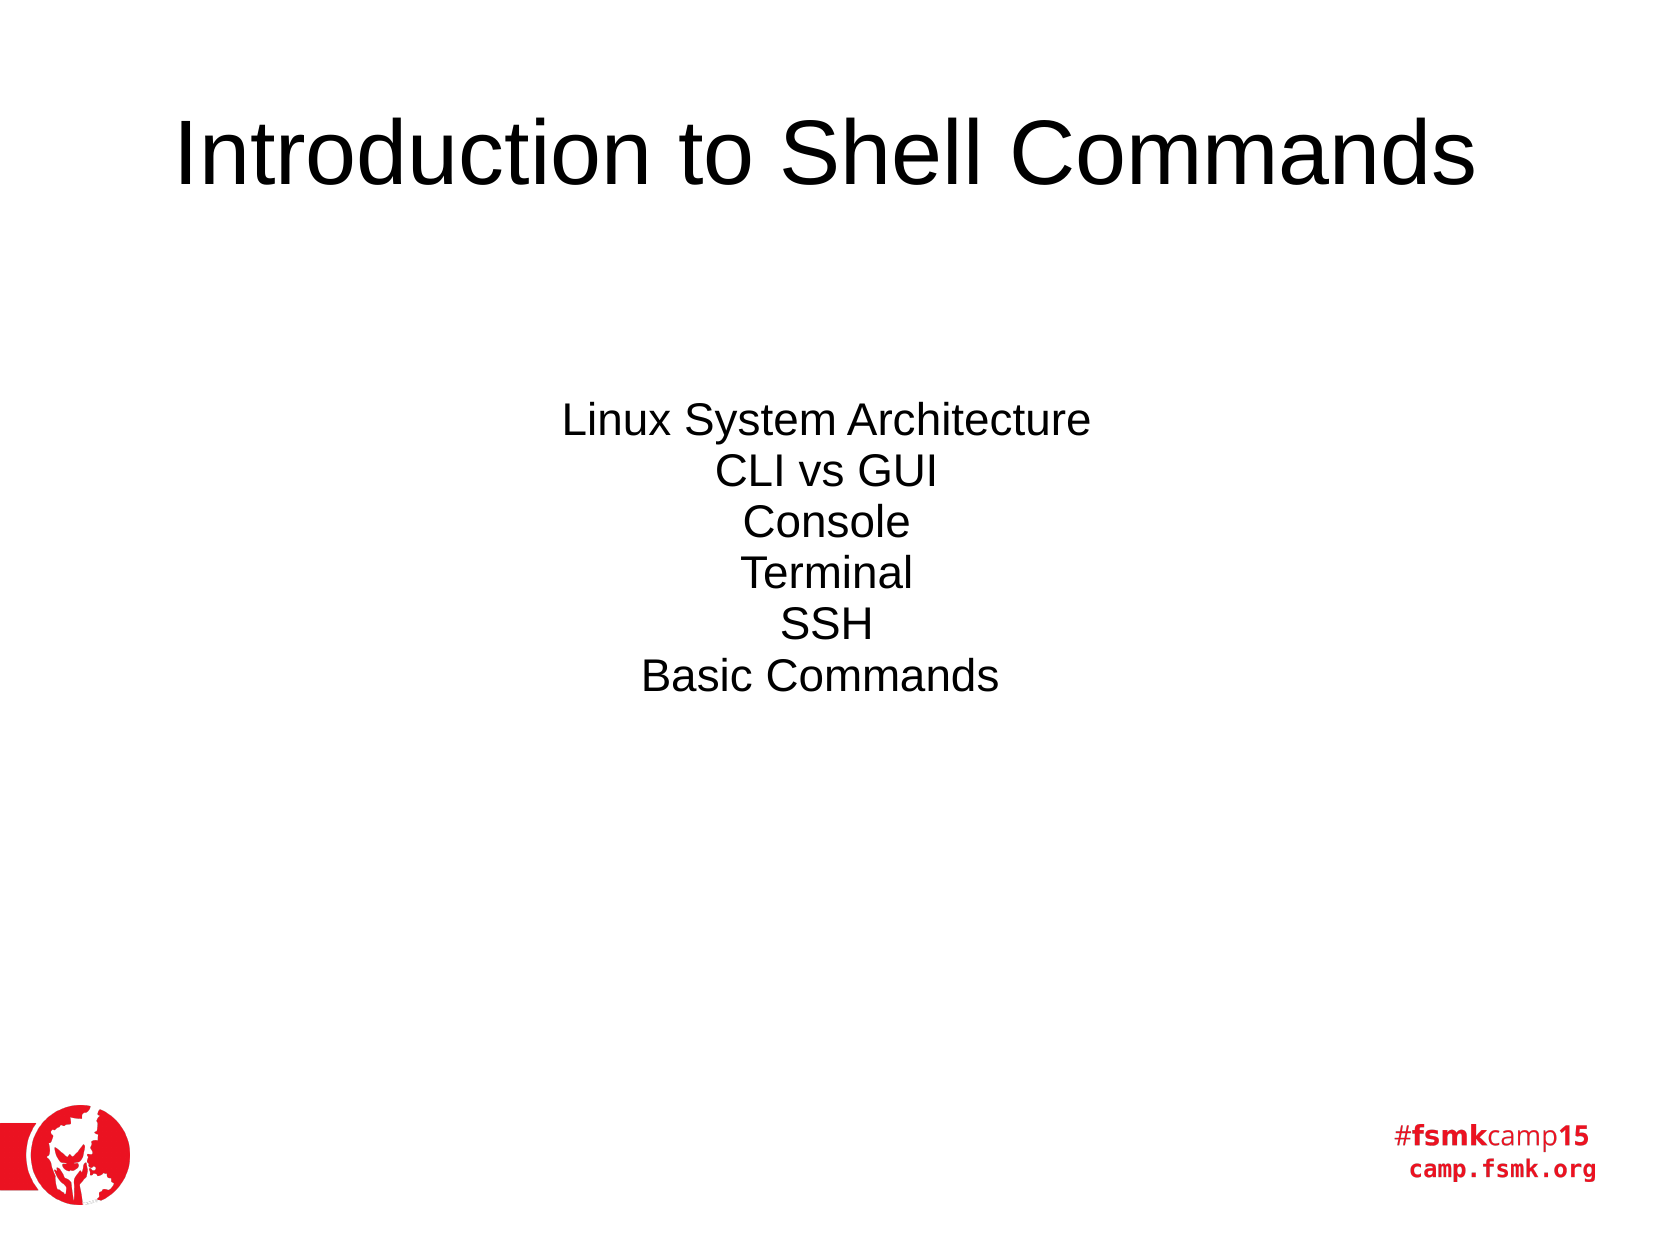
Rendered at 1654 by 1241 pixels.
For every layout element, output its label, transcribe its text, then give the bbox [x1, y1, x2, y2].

picture [1394, 1124, 1595, 1182]
subtitle Linux System Architecture CLI vs GUI Console Terminal SSH Basic Commands [82, 243, 1571, 1057]
picture [0, 1105, 130, 1205]
title Introduction to Shell Commands [82, 49, 1571, 243]
